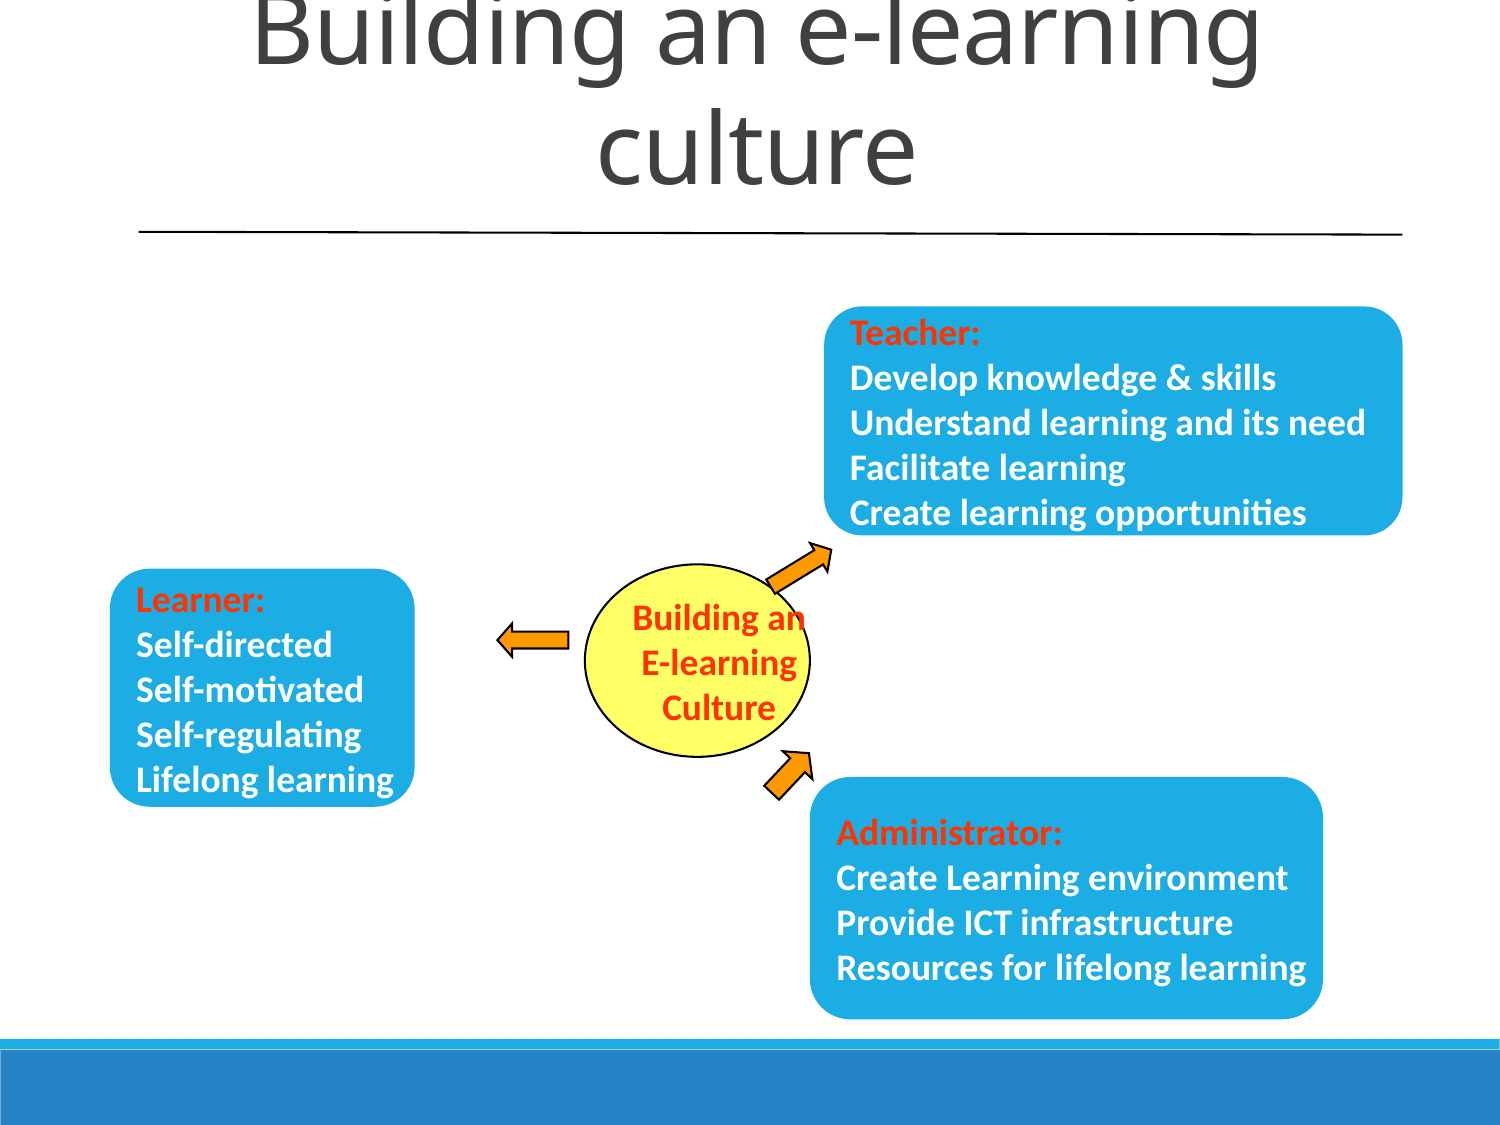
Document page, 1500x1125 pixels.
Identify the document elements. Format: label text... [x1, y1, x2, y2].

text_box Teacher: Develop knowledge & skills Understand learning and its need Facilitate learning Create learning opportunities [824, 306, 1403, 536]
text_box [497, 623, 569, 657]
text_box [766, 543, 832, 594]
text_box Learner: Self-directed Self-motivated Self-regulating Lifelong learning [109, 568, 415, 807]
text_box Building an E-learning Culture [584, 564, 810, 757]
text_box Administrator: Create Learning environment Provide ICT infrastructure Resources for lifelong learning [809, 776, 1324, 1020]
text_box [764, 751, 813, 800]
title Building an e-learning culture [138, 0, 1376, 212]
